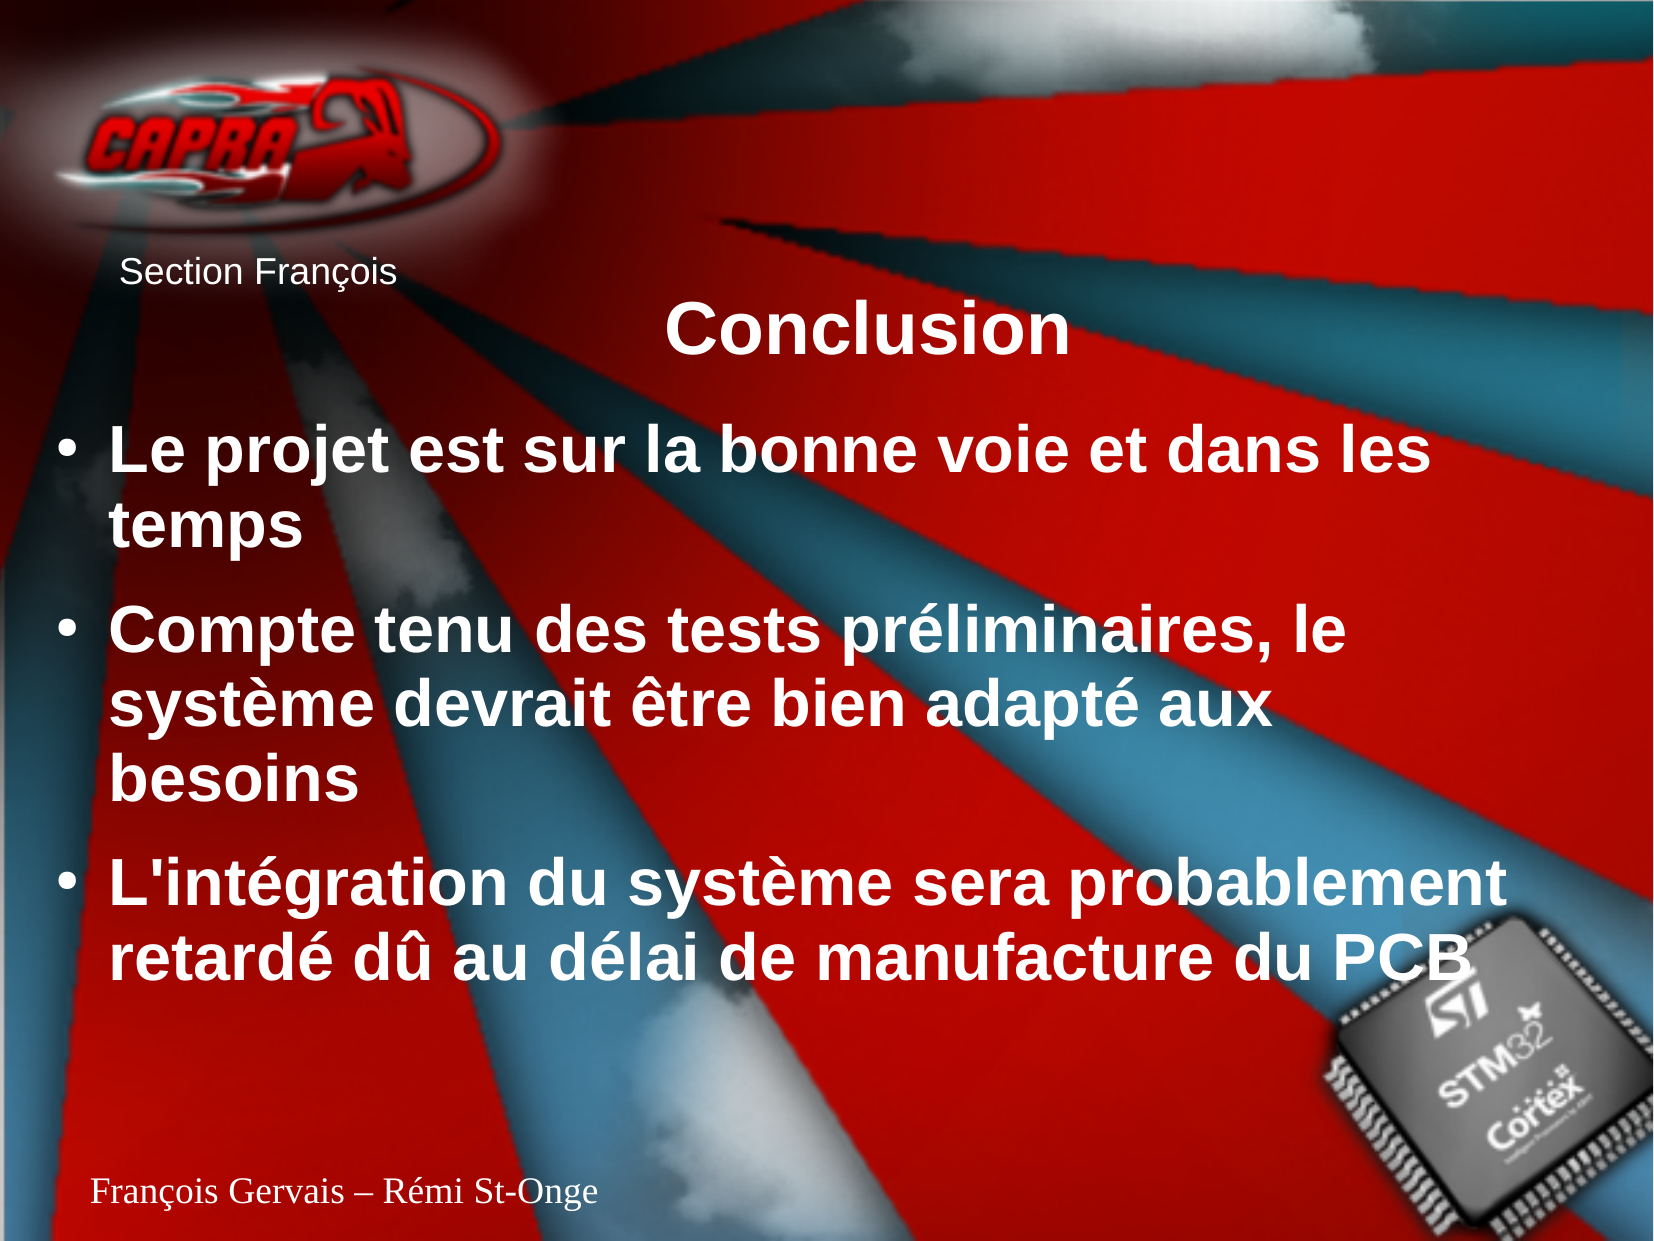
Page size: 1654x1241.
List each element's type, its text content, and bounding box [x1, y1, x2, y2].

list Le projet est sur la bonne voie et dans les temps Compte tenu des tests préliminaires, le système devrait être bien adapté aux besoins L'intégration du système sera probablement retardé dû au délai de manufacture du PCB [37, 412, 1526, 1157]
text_box François Gervais – Rémi St-Onge [75, 1162, 614, 1219]
text_box Section François [104, 243, 413, 301]
title Conclusion [124, 225, 1613, 433]
picture [0, 0, 1654, 1241]
